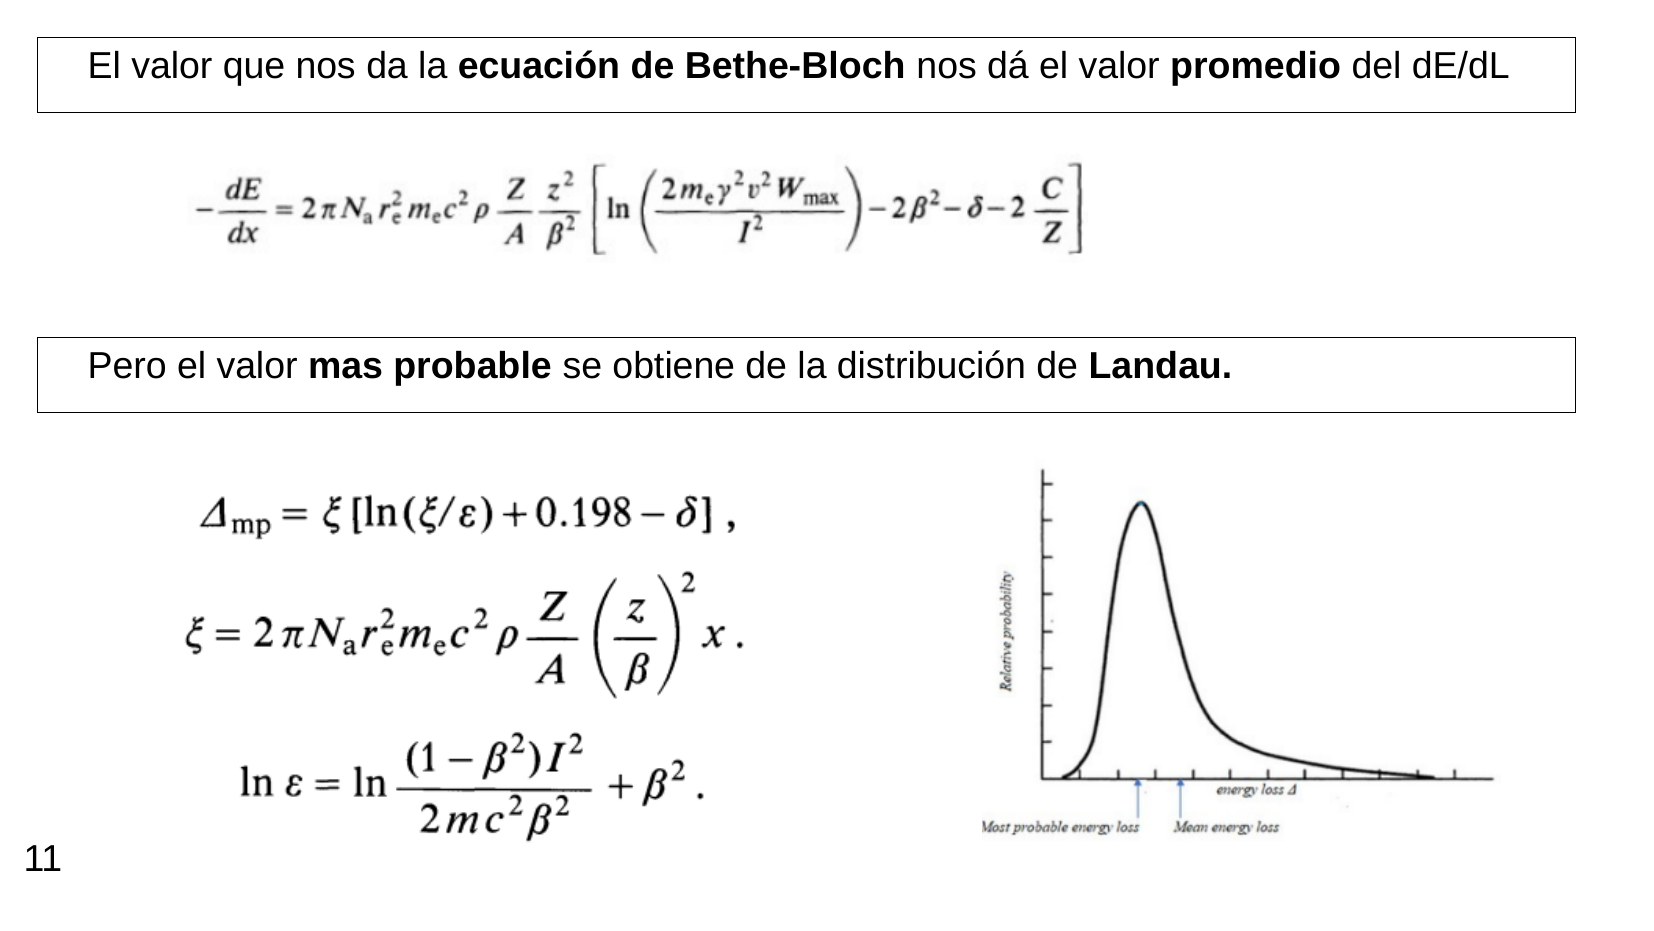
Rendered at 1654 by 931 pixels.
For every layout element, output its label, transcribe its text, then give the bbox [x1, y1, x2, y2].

text_box <number> [8, 829, 638, 901]
picture [187, 145, 1088, 263]
text_box Pero el valor mas probable se obtiene de la distribución de Landau. [37, 337, 1576, 413]
picture [982, 449, 1501, 843]
text_box El valor que nos da la ecuación de Bethe-Bloch nos dá el valor promedio del dE/dL [37, 37, 1576, 113]
picture [176, 473, 751, 863]
